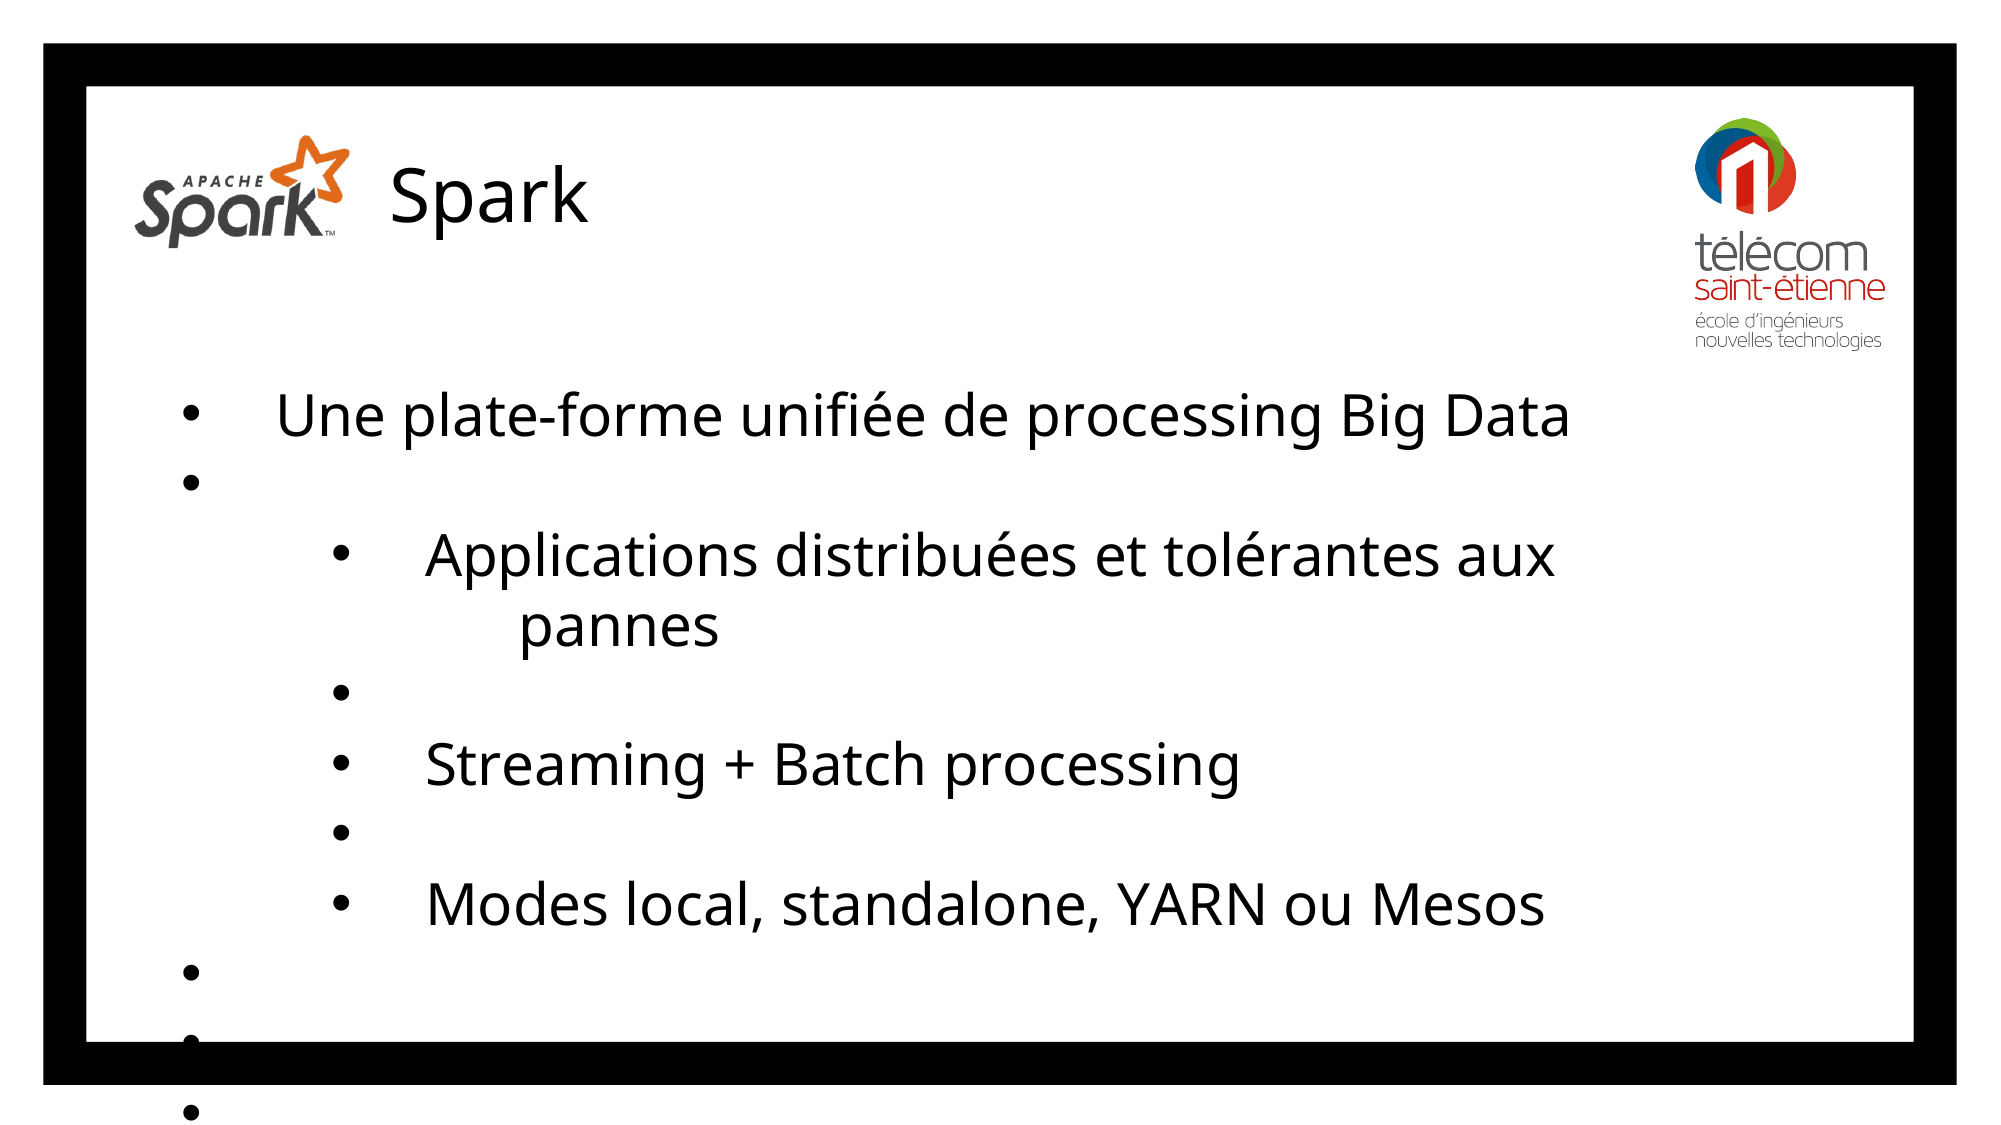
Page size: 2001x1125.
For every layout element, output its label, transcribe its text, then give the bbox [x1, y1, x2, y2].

picture [1715, 134, 1730, 138]
title Spark [369, 138, 1849, 304]
picture [133, 135, 350, 250]
text_box Une plate-forme unifiée de processing Big Data Applications distribuées et tolérantes aux pannes Streaming + Batch processing Modes local, standalone, YARN ou Mesos [166, 370, 1785, 1125]
picture [1695, 118, 1885, 351]
